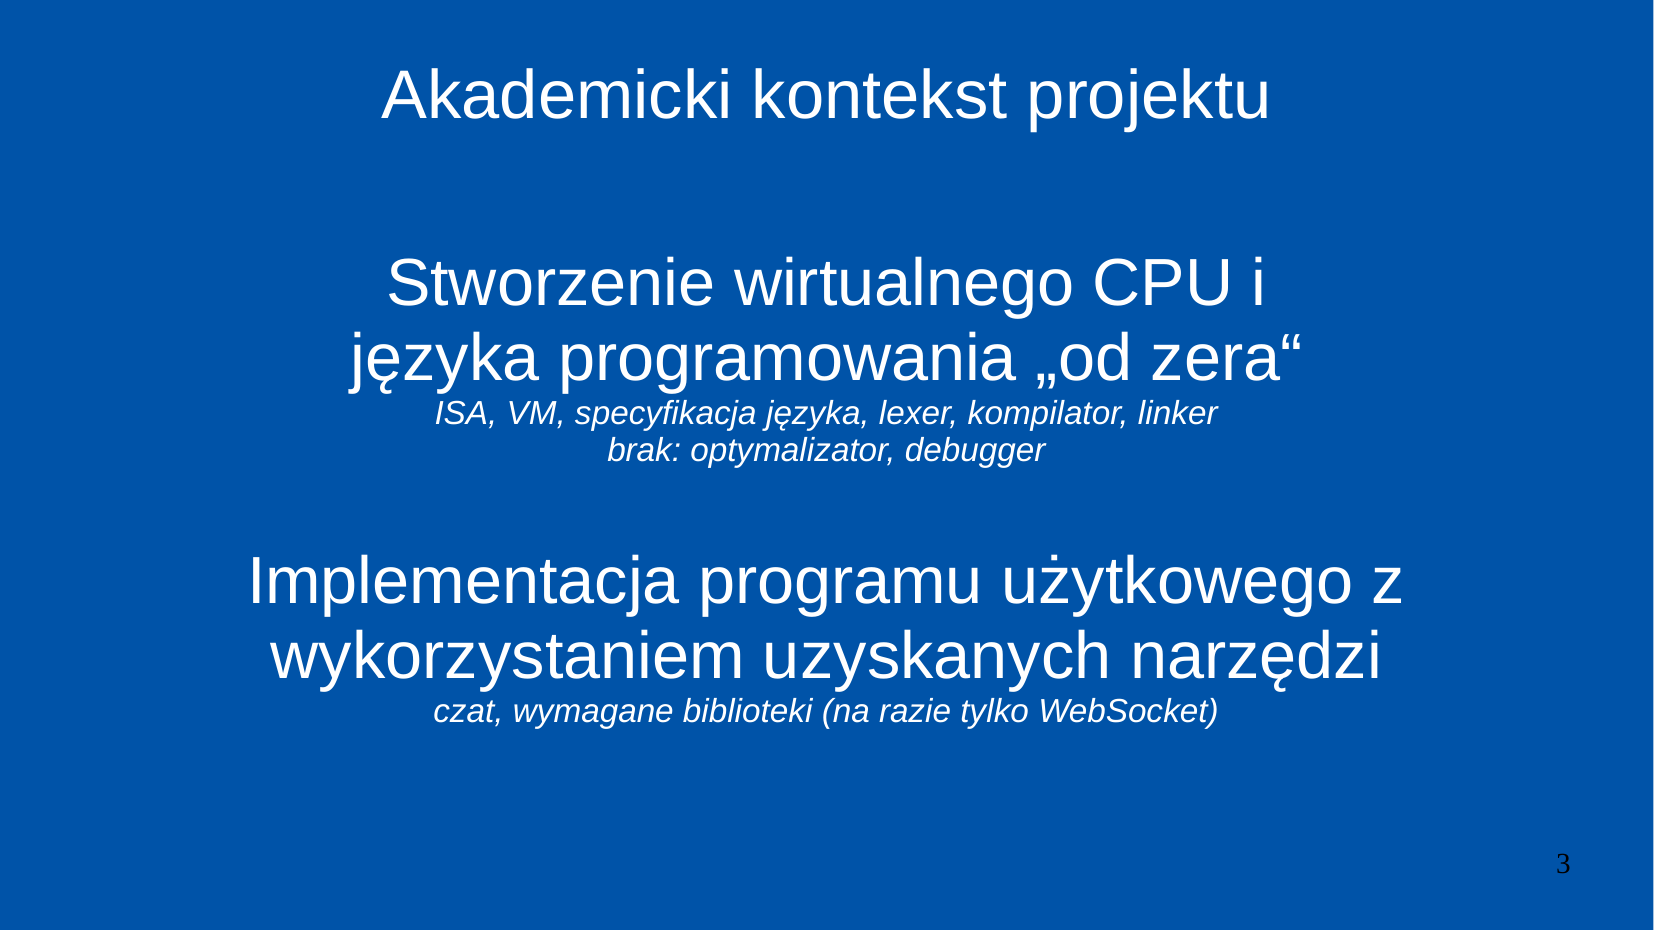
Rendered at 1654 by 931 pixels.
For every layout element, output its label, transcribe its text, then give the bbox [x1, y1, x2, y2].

title Akademicki kontekst projektu [330, 25, 1323, 164]
subtitle Stworzenie wirtualnego CPU i języka programowania „od zera“ ISA, VM, specyfikacja języka, lexer, kompilator, linker brak: optymalizator, debugger Implementacja programu użytkowego z wykorzystaniem uzyskanych narzędzi czat, wymagane biblioteki (na razie tylko WebSocket) [82, 217, 1571, 758]
